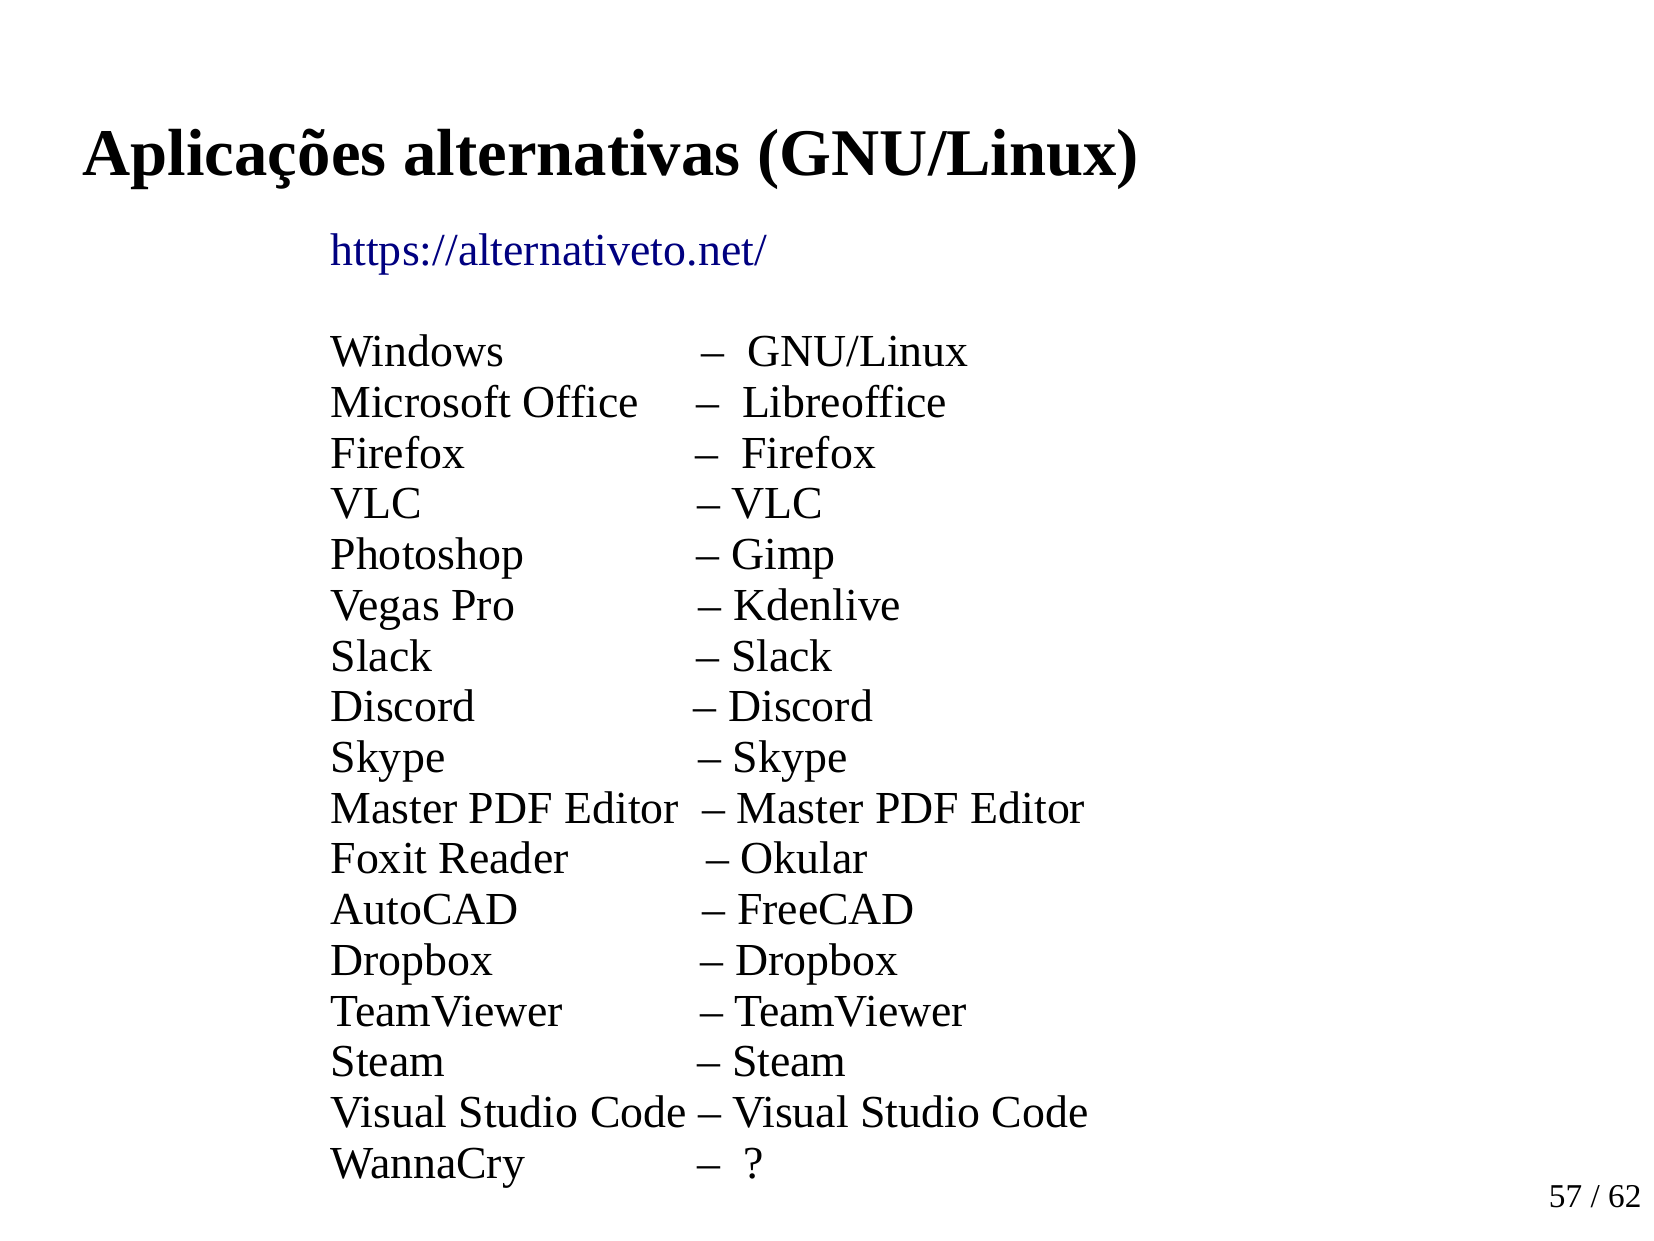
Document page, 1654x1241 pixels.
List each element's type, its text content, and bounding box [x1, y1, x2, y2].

title Aplicações alternativas (GNU/Linux) [82, 49, 1571, 257]
list https://alternativeto.net/ Windows – GNU/Linux Microsoft Office – Libreoffice Firefox – Firefox VLC – VLC Photoshop – Gimp Vegas Pro – Kdenlive Slack – Slack Discord – Discord Skype – Skype Master PDF Editor – Master PDF Editor Foxit Reader – Okular AutoCAD – FreeCAD Dropbox – Dropbox TeamViewer – TeamViewer Steam – Steam Visual Studio Code – Visual Studio Code WannaCry – ? [330, 224, 1205, 1217]
